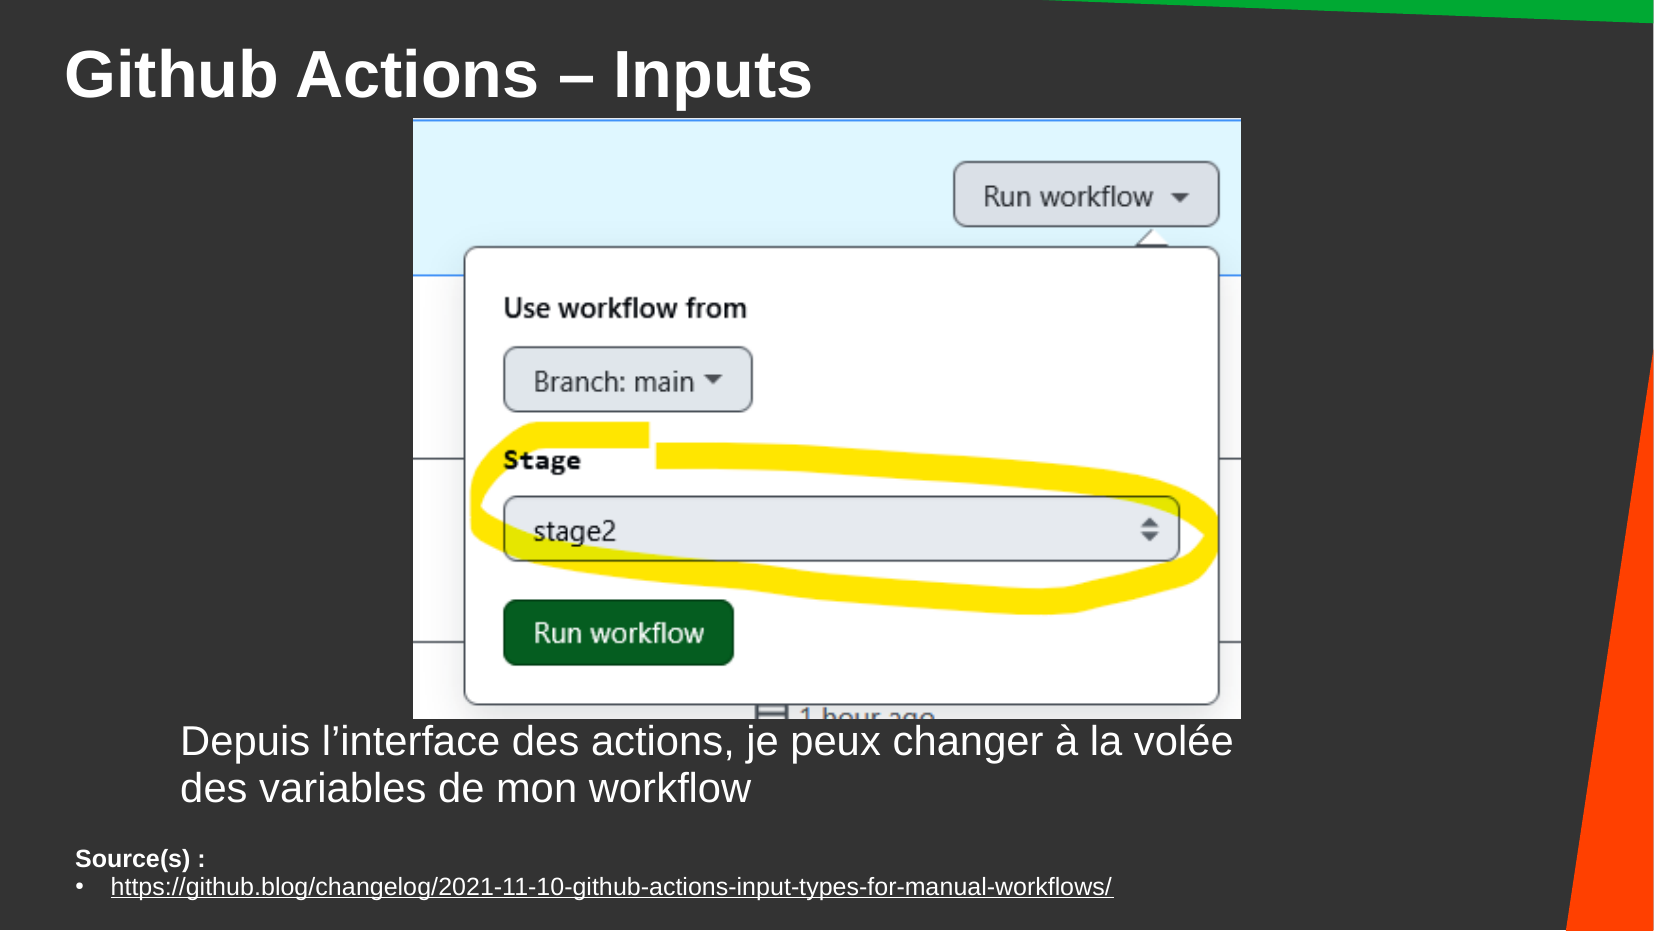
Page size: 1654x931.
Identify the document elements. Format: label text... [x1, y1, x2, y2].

text_box [1565, 345, 1654, 931]
picture [413, 118, 1241, 710]
text_box Source(s) : https://github.blog/changelog/2021-11-10-github-actions-input-types-for-manual-workflows/ [60, 799, 1546, 909]
title Github Actions – Inputs [64, 37, 1577, 119]
text_box [1042, 0, 1654, 24]
text_box Depuis l’interface des actions, je peux changer à la volée des variables de mon workflow [165, 710, 1300, 819]
